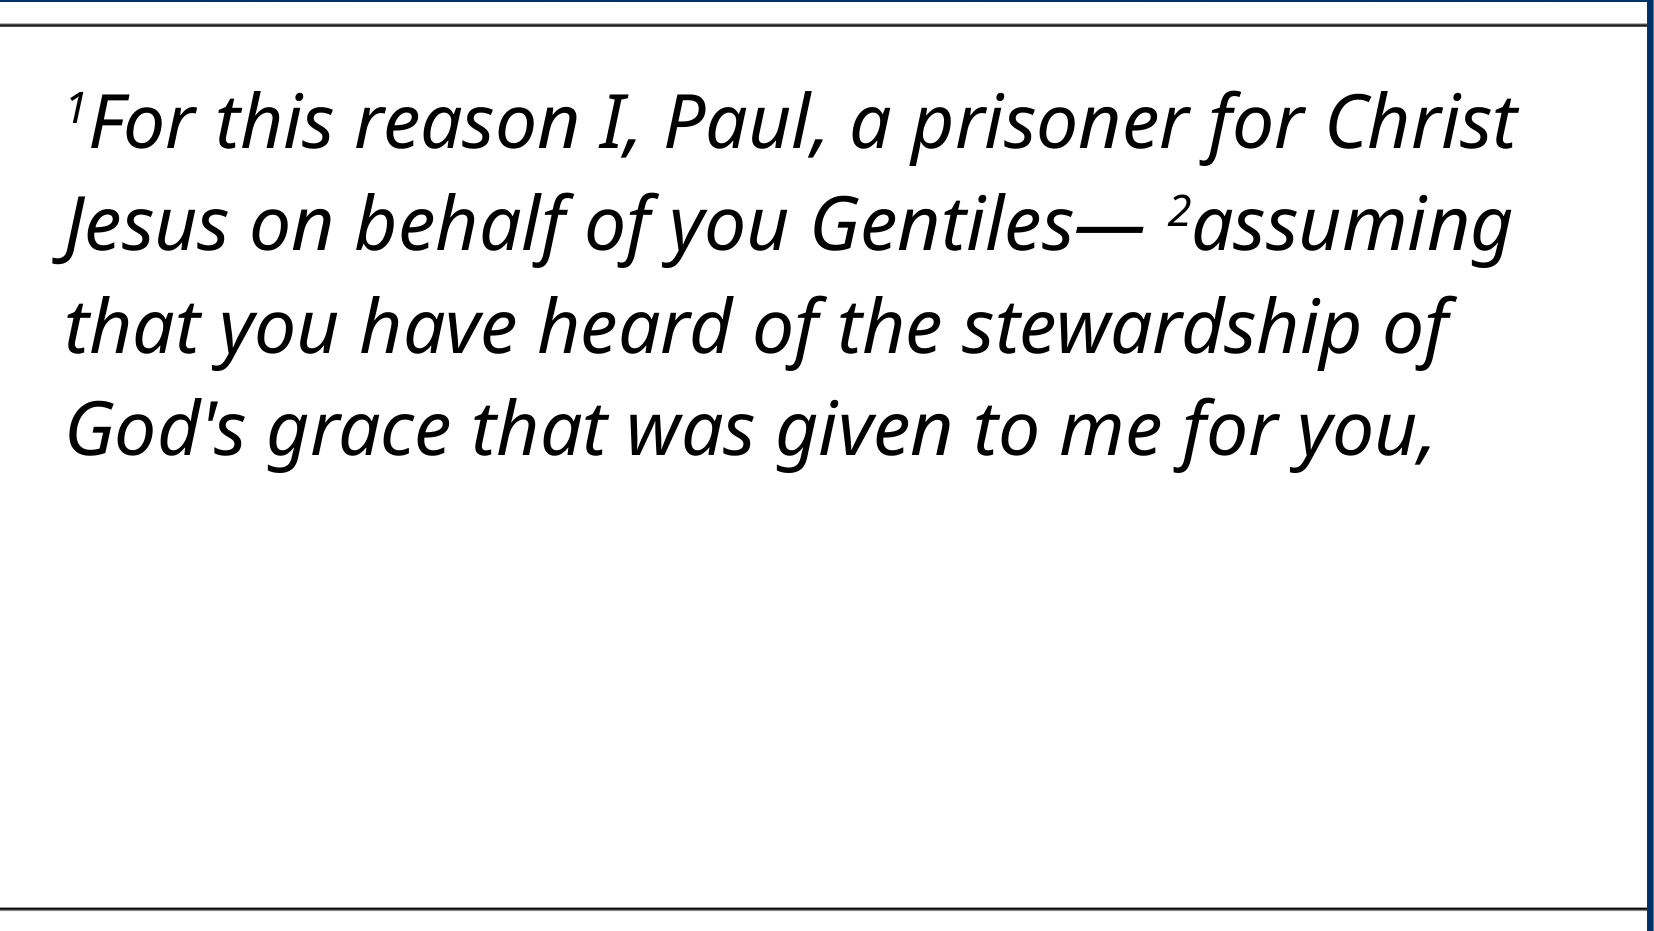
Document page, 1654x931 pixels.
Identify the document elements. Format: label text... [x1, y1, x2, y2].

text_box 1For this reason I, Paul, a prisoner for Christ Jesus on behalf of you Gentiles— 2assuming that you have heard of the stewardship of God's grace that was given to me for you, [49, 60, 1595, 475]
picture [0, 0, 1654, 931]
